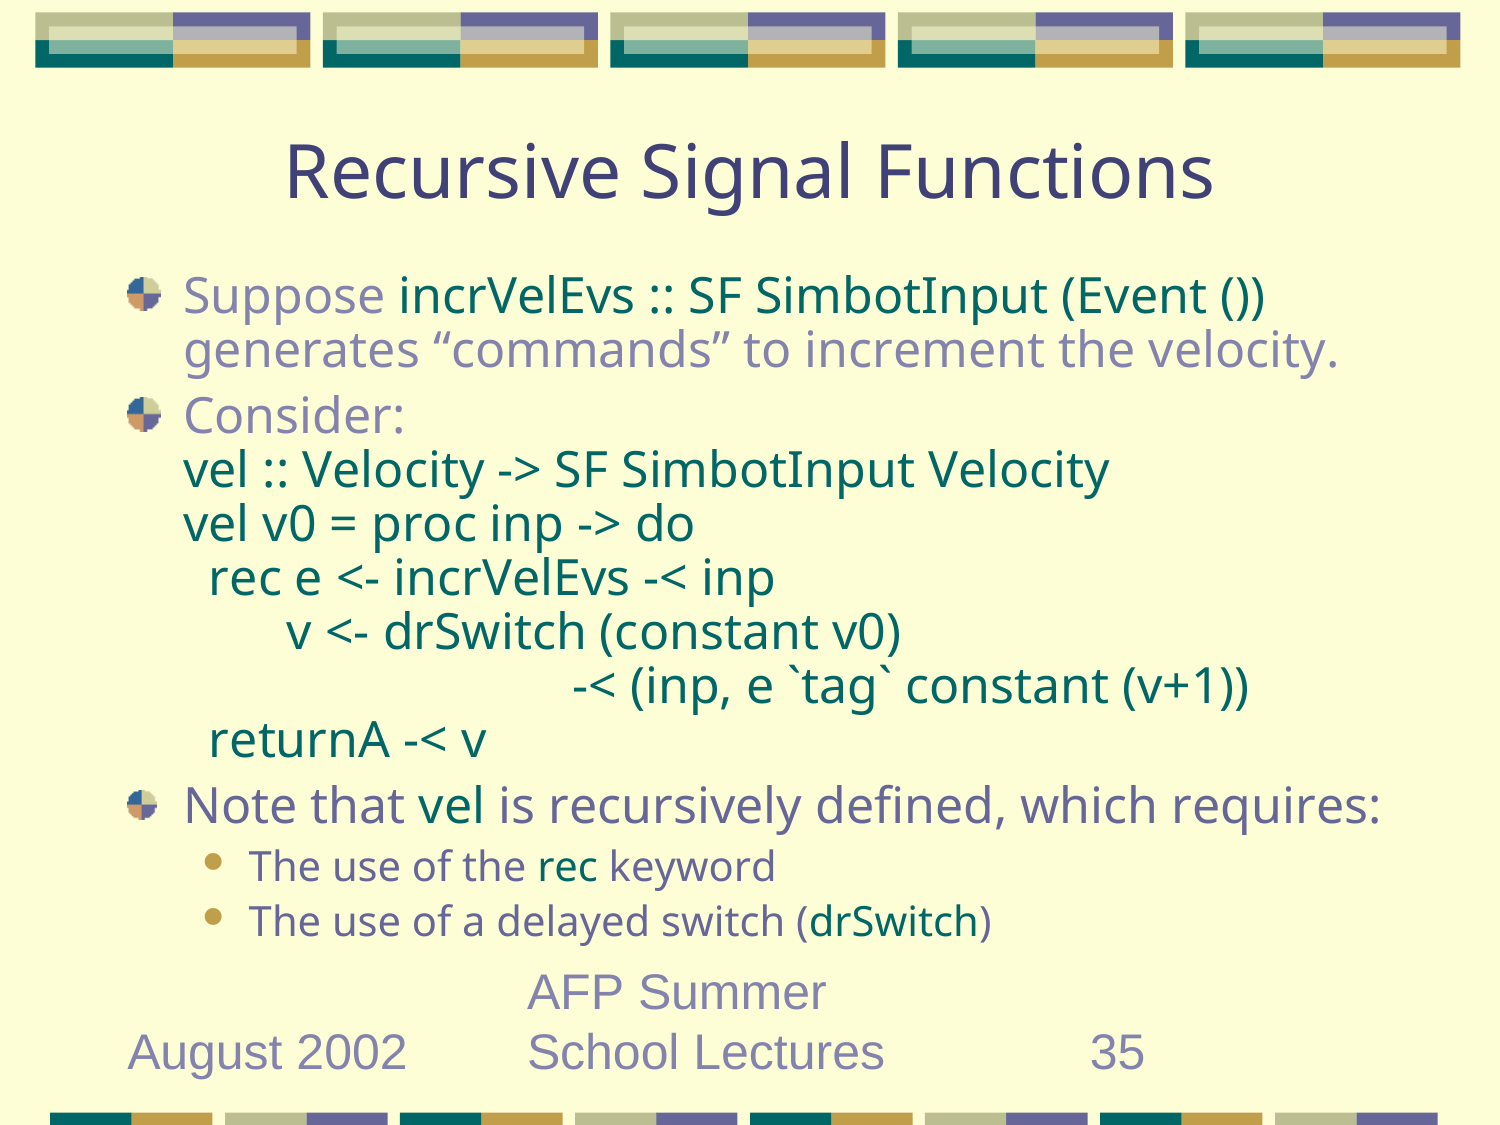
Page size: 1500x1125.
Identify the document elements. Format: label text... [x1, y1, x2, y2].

title Recursive Signal Functions [112, 99, 1388, 238]
list Suppose incrVelEvs :: SF SimbotInput (Event ()) generates “commands” to increment the velocity. Consider: vel :: Velocity -> SF SimbotInput Velocity vel v0 = proc inp -> do rec e <- incrVelEvs -< inp v <- drSwitch (constant v0) -< (inp, e `tag` constant (v+1)) returnA -< v Note that vel is recursively defined, which requires: The use of the rec keyword The use of a delayed switch (drSwitch)‏ [112, 262, 1425, 1001]
